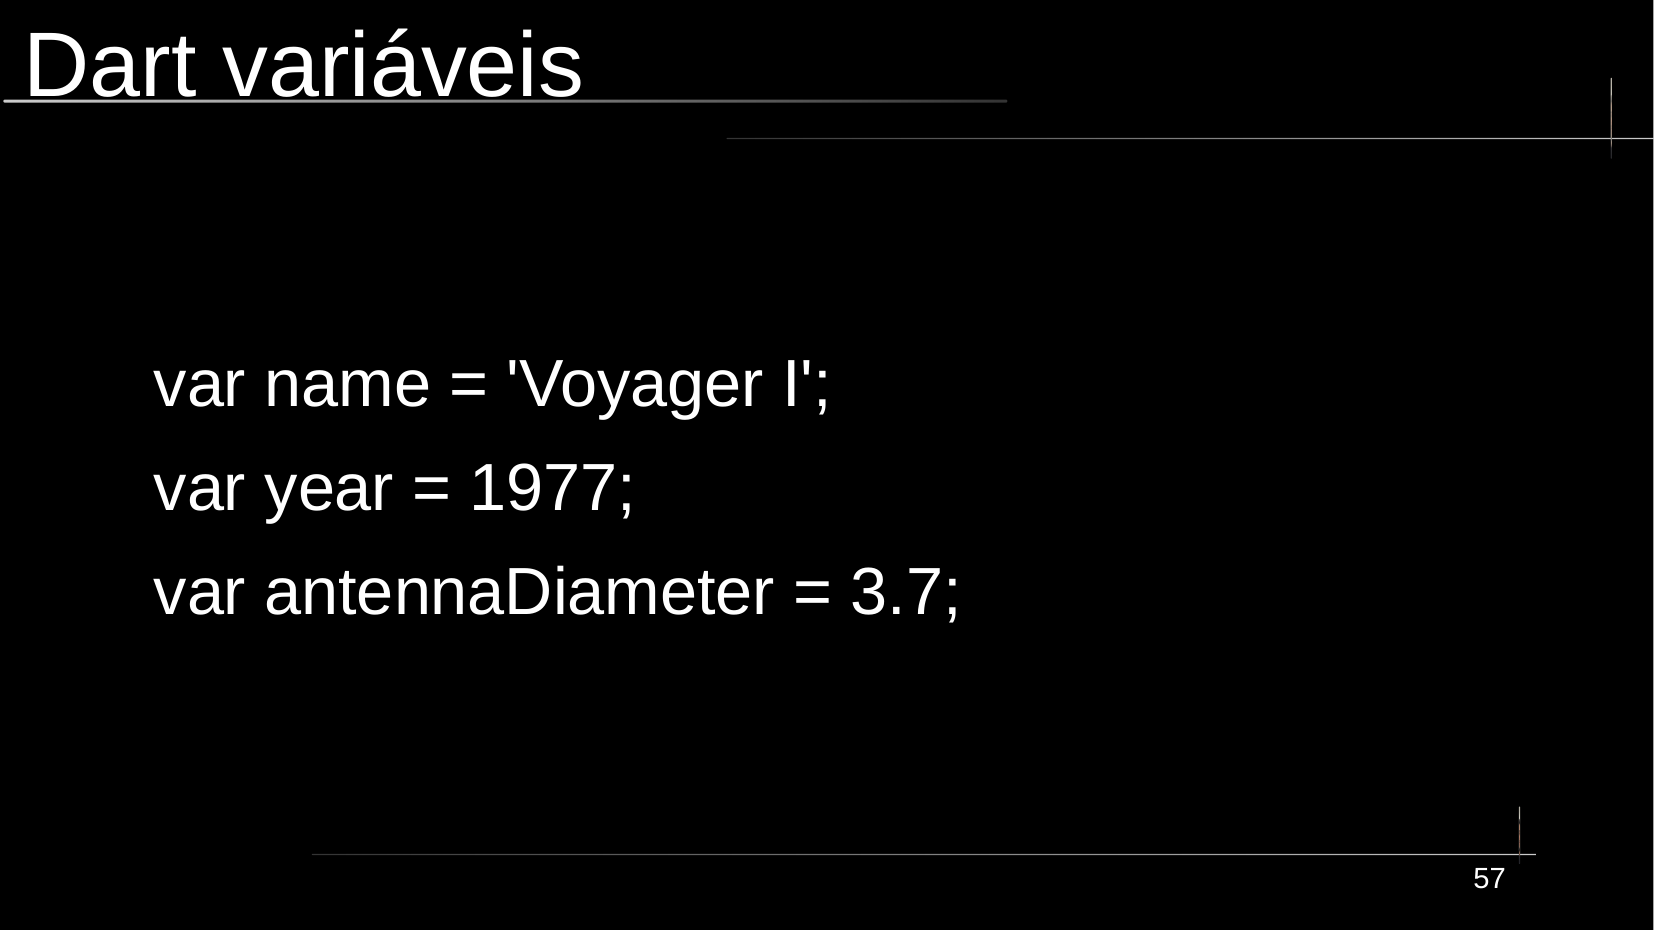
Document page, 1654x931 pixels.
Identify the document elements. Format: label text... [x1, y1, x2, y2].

title Dart variáveis [23, 11, 1589, 119]
subtitle var name = 'Voyager I'; var year = 1977; var antennaDiameter = 3.7; [82, 217, 1571, 757]
